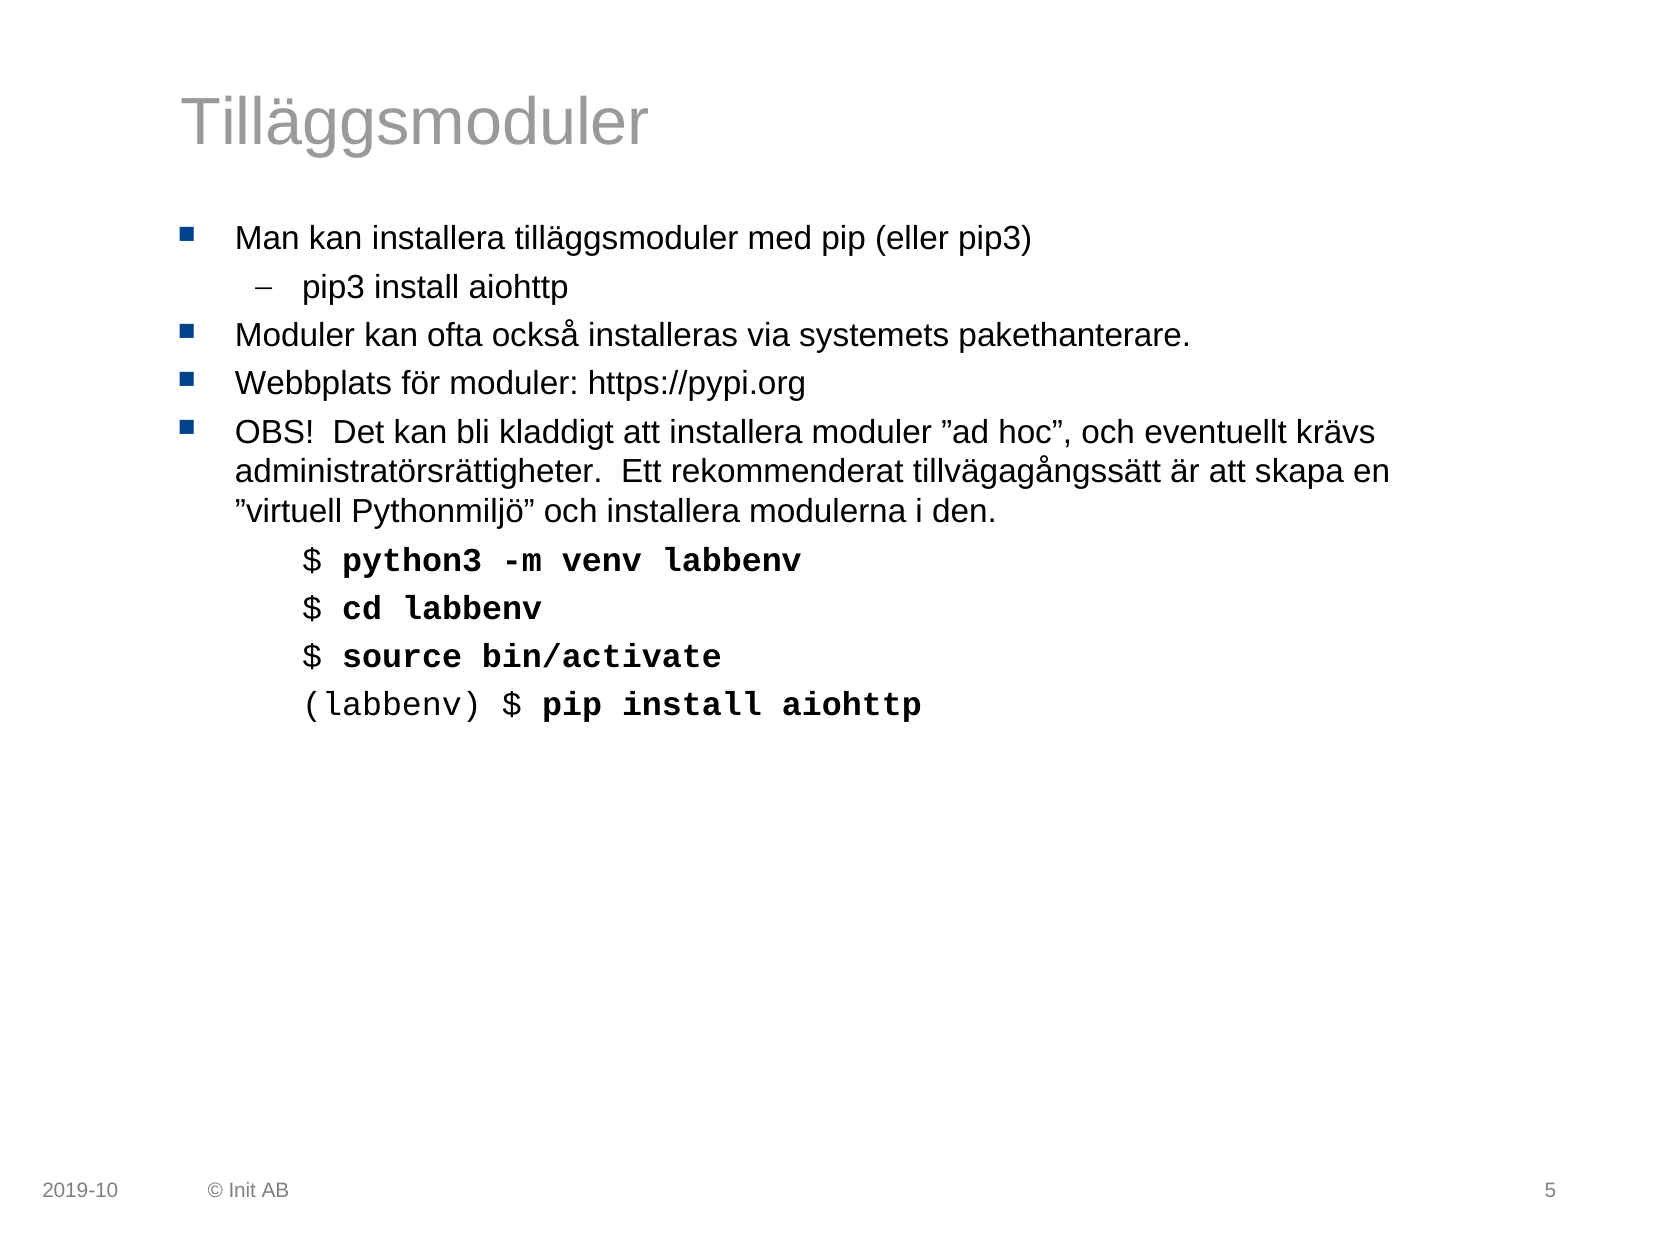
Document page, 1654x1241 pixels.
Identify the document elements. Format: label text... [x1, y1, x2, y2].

text_box 2019-10 [27, 1143, 166, 1210]
text_box <nummer> [1488, 1143, 1571, 1210]
text_box © Init AB [192, 1143, 1461, 1210]
text_box Tilläggsmoduler [165, 0, 1489, 166]
text_box Man kan installera tilläggsmoduler med pip (eller pip3) pip3 install aiohttp Moduler kan ofta också installeras via systemets pakethanterare. Webbplats för moduler: https://pypi.org OBS! Det kan bli kladdigt att installera moduler ”ad hoc”, och eventuellt krävs administratörsrättigheter. Ett rekommenderat tillvägagångssätt är att skapa en ”virtuell Pythonmiljö” och installera modulerna i den. $ python3 -m venv labbenv $ cd labbenv $ source bin/activate (labbenv) $ pip install aiohttp [165, 209, 1489, 1061]
